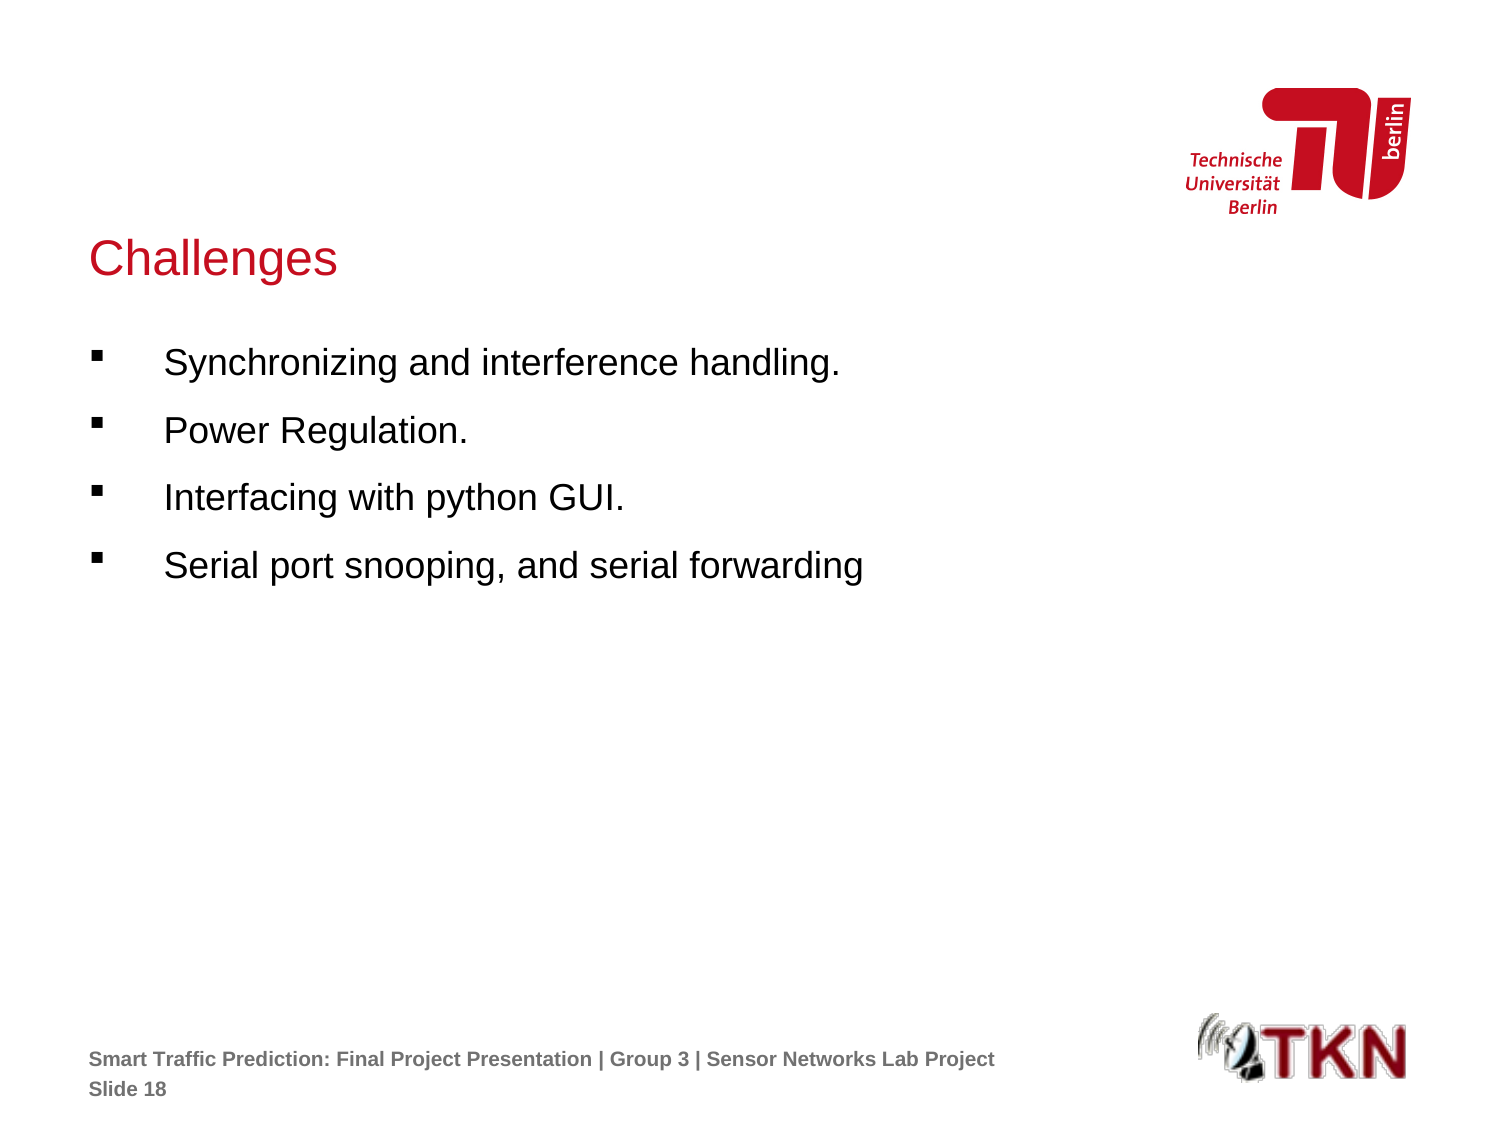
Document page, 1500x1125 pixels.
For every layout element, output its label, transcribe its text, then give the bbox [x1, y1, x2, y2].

text_box Slide <number> [88, 1075, 1176, 1101]
list Synchronizing and interference handling. Power Regulation. Interfacing with python GUI. Serial port snooping, and serial forwarding [88, 315, 1411, 983]
title Challenges [88, 222, 1411, 286]
text_box [1175, 1011, 1424, 1106]
picture [1186, 88, 1411, 214]
text_box Smart Traffic Prediction: Final Project Presentation | Group 3 | Sensor Networks Lab Project [88, 1045, 1176, 1071]
picture [1198, 1013, 1408, 1083]
